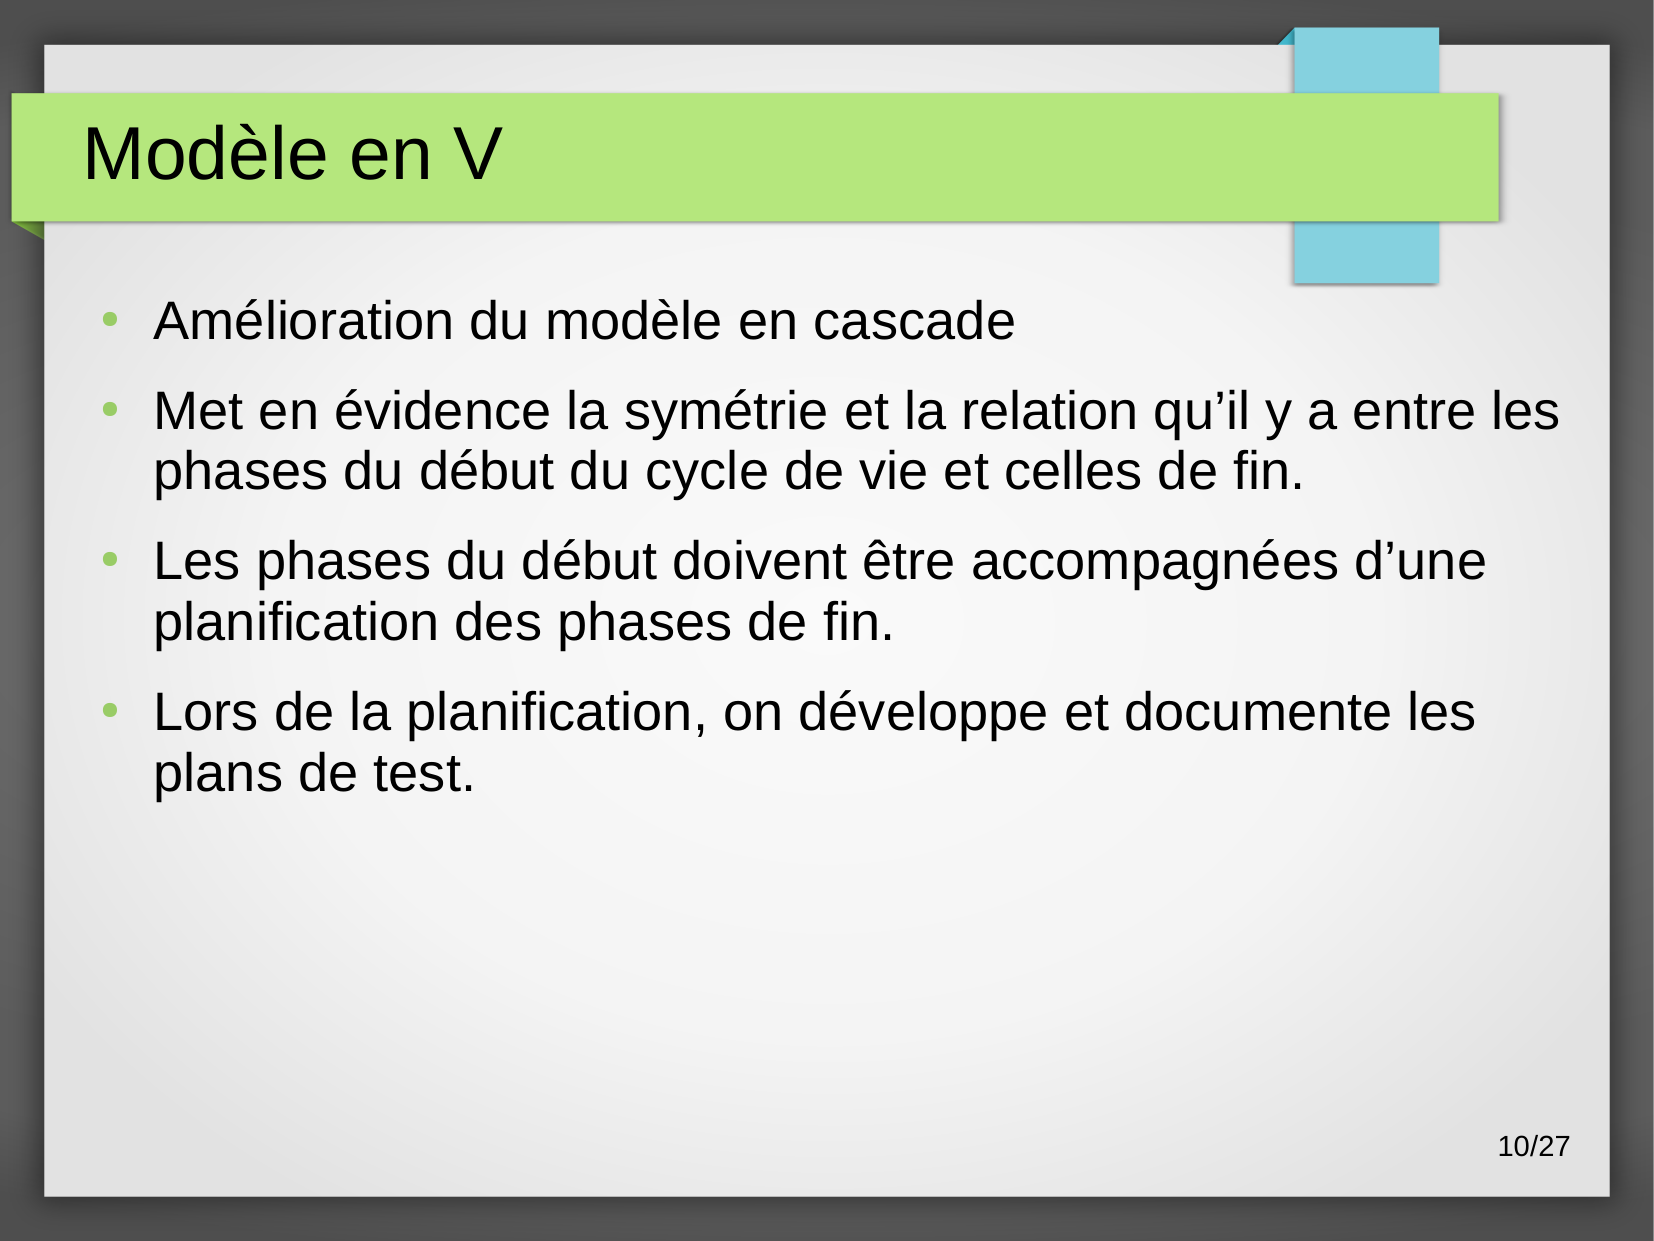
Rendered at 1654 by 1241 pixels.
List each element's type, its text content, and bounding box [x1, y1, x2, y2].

picture [0, 0, 1654, 1241]
list Amélioration du modèle en cascade Met en évidence la symétrie et la relation qu’il y a entre les phases du début du cycle de vie et celles de fin. Les phases du début doivent être accompagnées d’une planification des phases de fin. Lors de la planification, on développe et documente les plans de test. [82, 290, 1571, 1010]
title Modèle en V [82, 94, 1264, 213]
